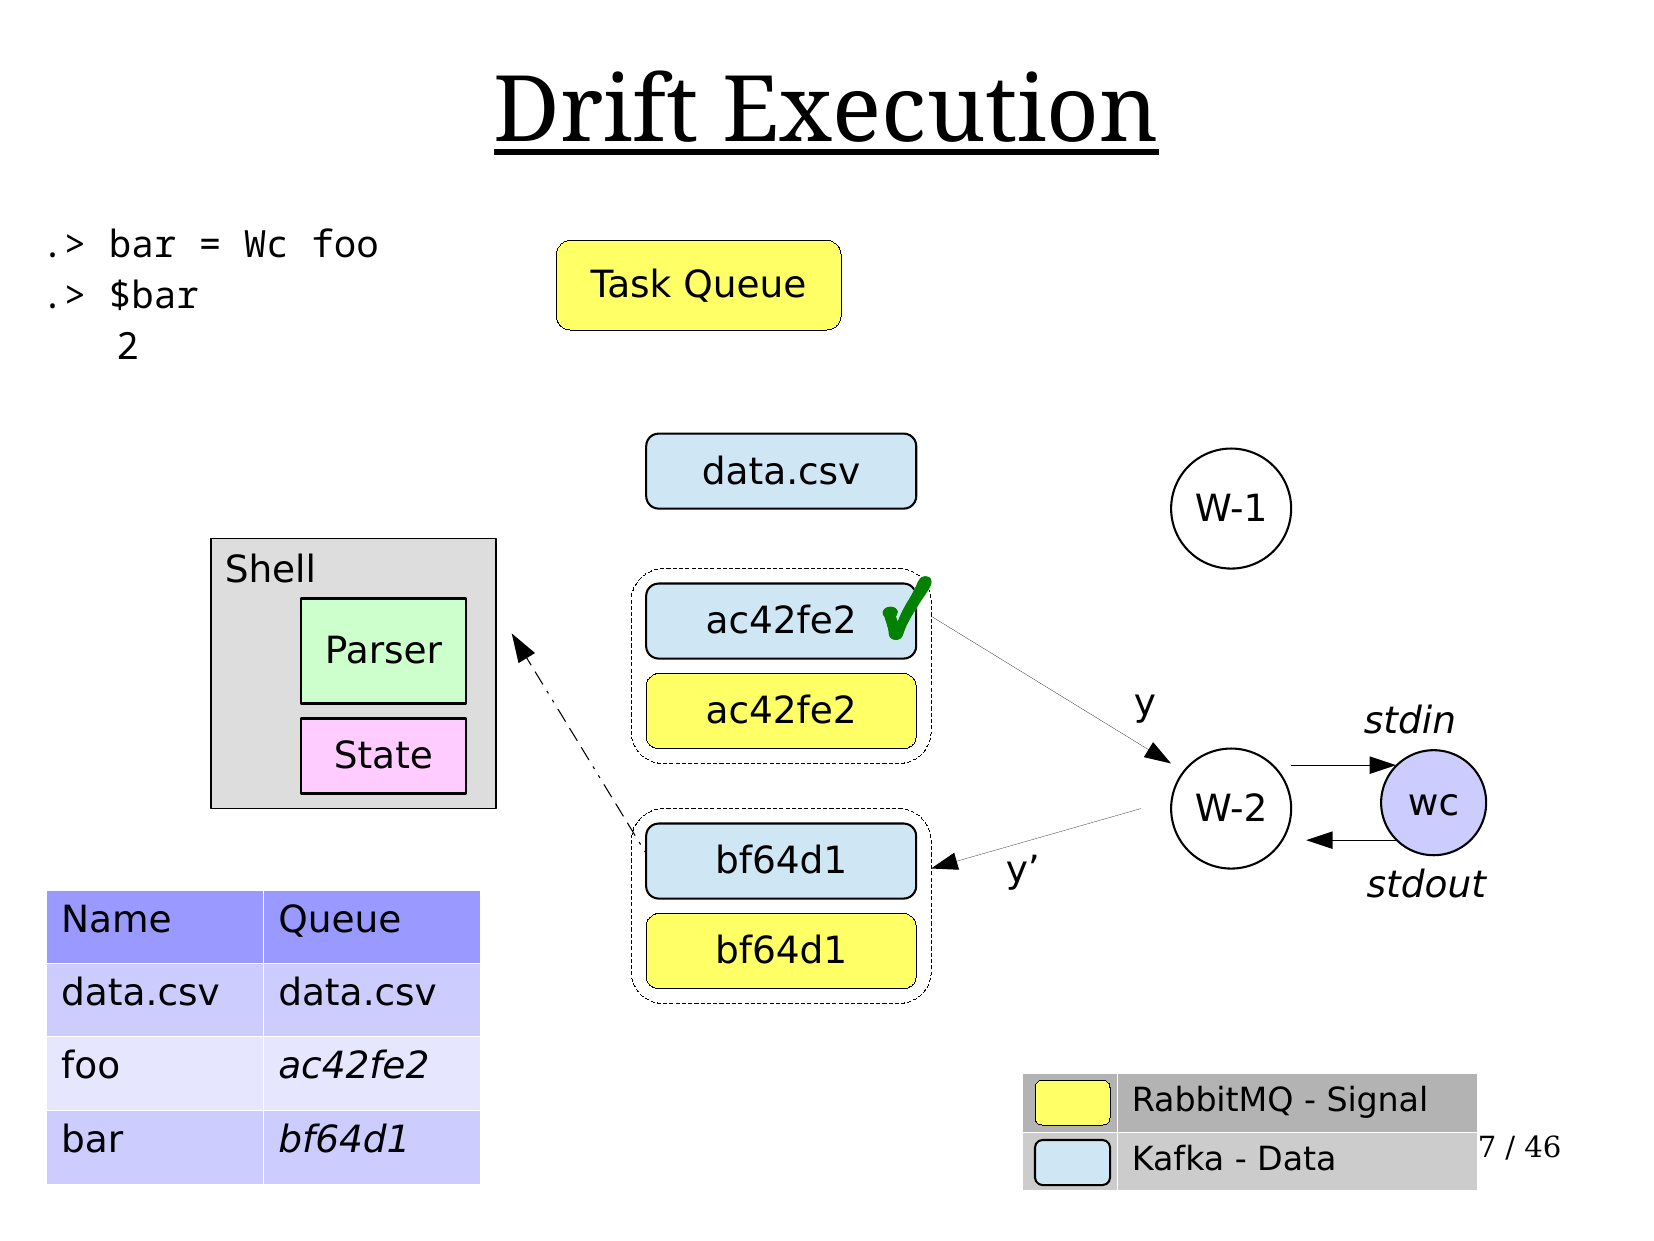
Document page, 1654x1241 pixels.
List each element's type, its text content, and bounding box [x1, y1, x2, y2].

text_box data.csv [646, 433, 917, 509]
table_cell Kafka - Data [1118, 1133, 1477, 1190]
table_header Queue [264, 891, 480, 963]
table_header Name [47, 891, 263, 963]
picture [867, 568, 947, 648]
text_box [631, 568, 932, 764]
table_cell data.csv [47, 964, 263, 1036]
text_box y [1119, 673, 1172, 732]
text_box W-2 [1171, 748, 1292, 869]
text_box stdin [1349, 691, 1472, 751]
text_box Parser [301, 598, 467, 704]
text_box [631, 808, 932, 1004]
table_header RabbitMQ - Signal [1118, 1074, 1477, 1132]
text_box stdout [1351, 855, 1502, 914]
title Drift Execution [82, 2, 1571, 211]
text_box Shell [210, 540, 332, 599]
table_cell bf64d1 [264, 1111, 480, 1184]
table_cell ac42fe2 [264, 1037, 480, 1110]
table_cell foo [47, 1037, 263, 1110]
text_box [211, 538, 497, 809]
text_box State [301, 718, 467, 794]
table_header [1023, 1074, 1117, 1132]
text_box Task Queue [556, 240, 842, 331]
text_box wc [1381, 751, 1487, 855]
text_box .> bar = Wc foo .> $bar 2 [26, 210, 338, 338]
table_cell data.csv [264, 964, 480, 1036]
text_box [1035, 1140, 1111, 1186]
text_box y’ [991, 840, 1056, 899]
table_cell [1023, 1133, 1117, 1190]
text_box W-1 [1171, 448, 1292, 569]
table_cell bar [47, 1111, 263, 1184]
text_box [1035, 1080, 1111, 1126]
